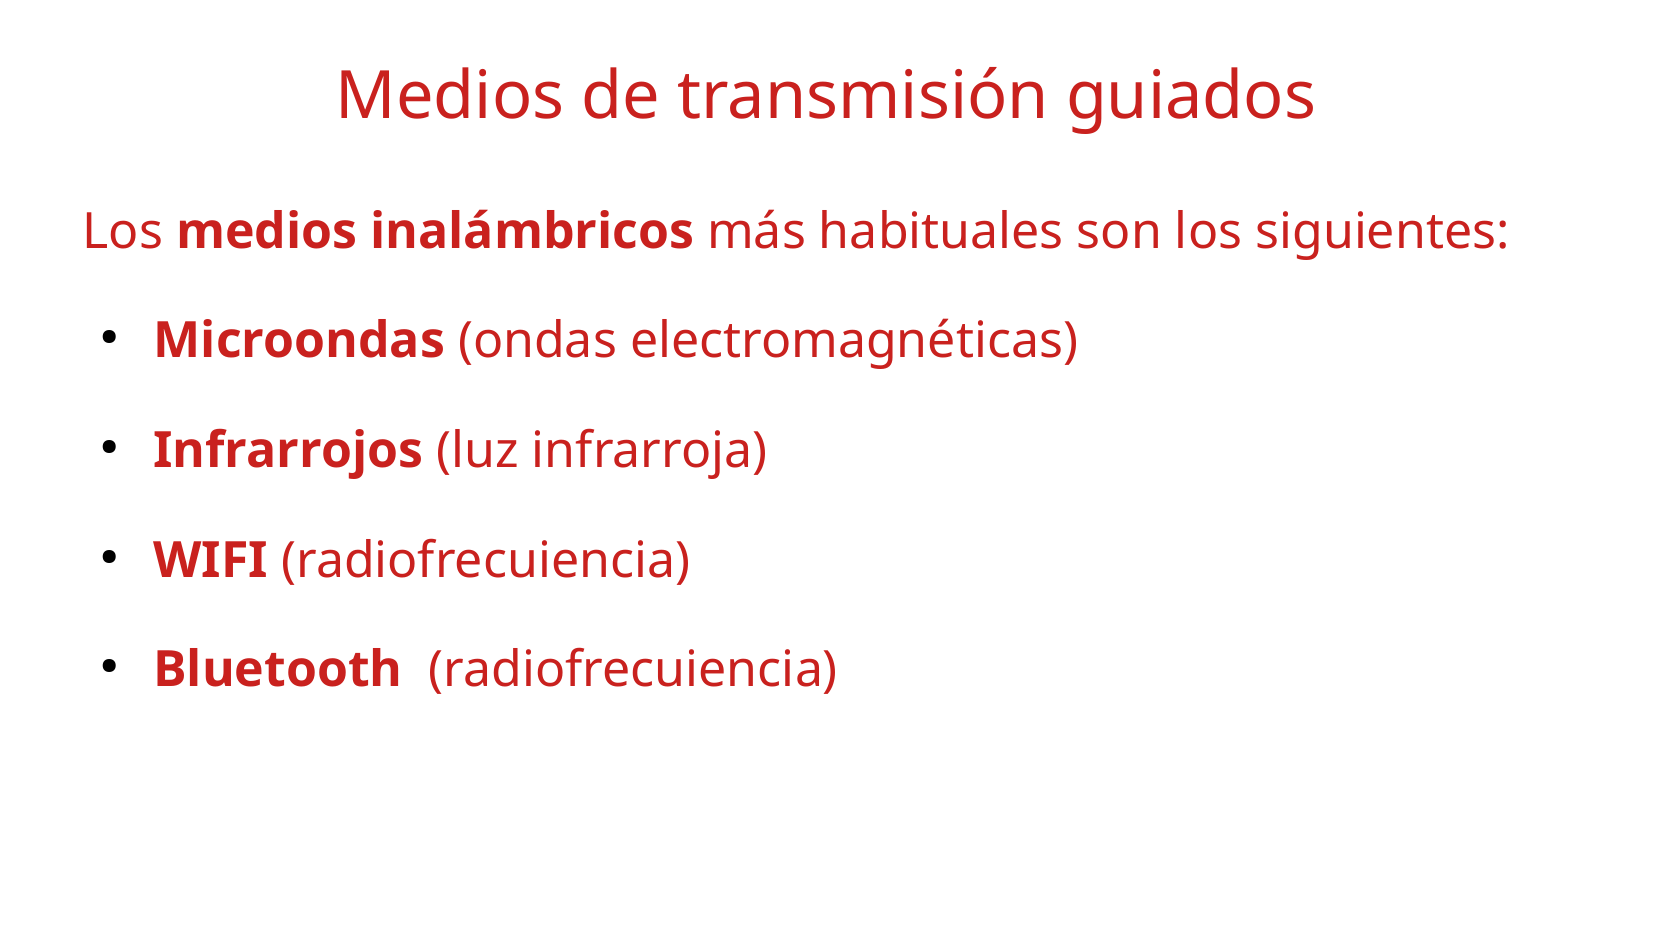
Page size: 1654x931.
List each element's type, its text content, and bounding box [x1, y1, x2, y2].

list Los medios inalámbricos más habituales son los siguientes: Microondas (ondas electromagnéticas) Infrarrojos (luz infrarroja) WIFI (radiofrecuiencia) Bluetooth (radiofrecuiencia) [82, 194, 1565, 875]
title Medios de transmisión guiados [82, 37, 1571, 148]
